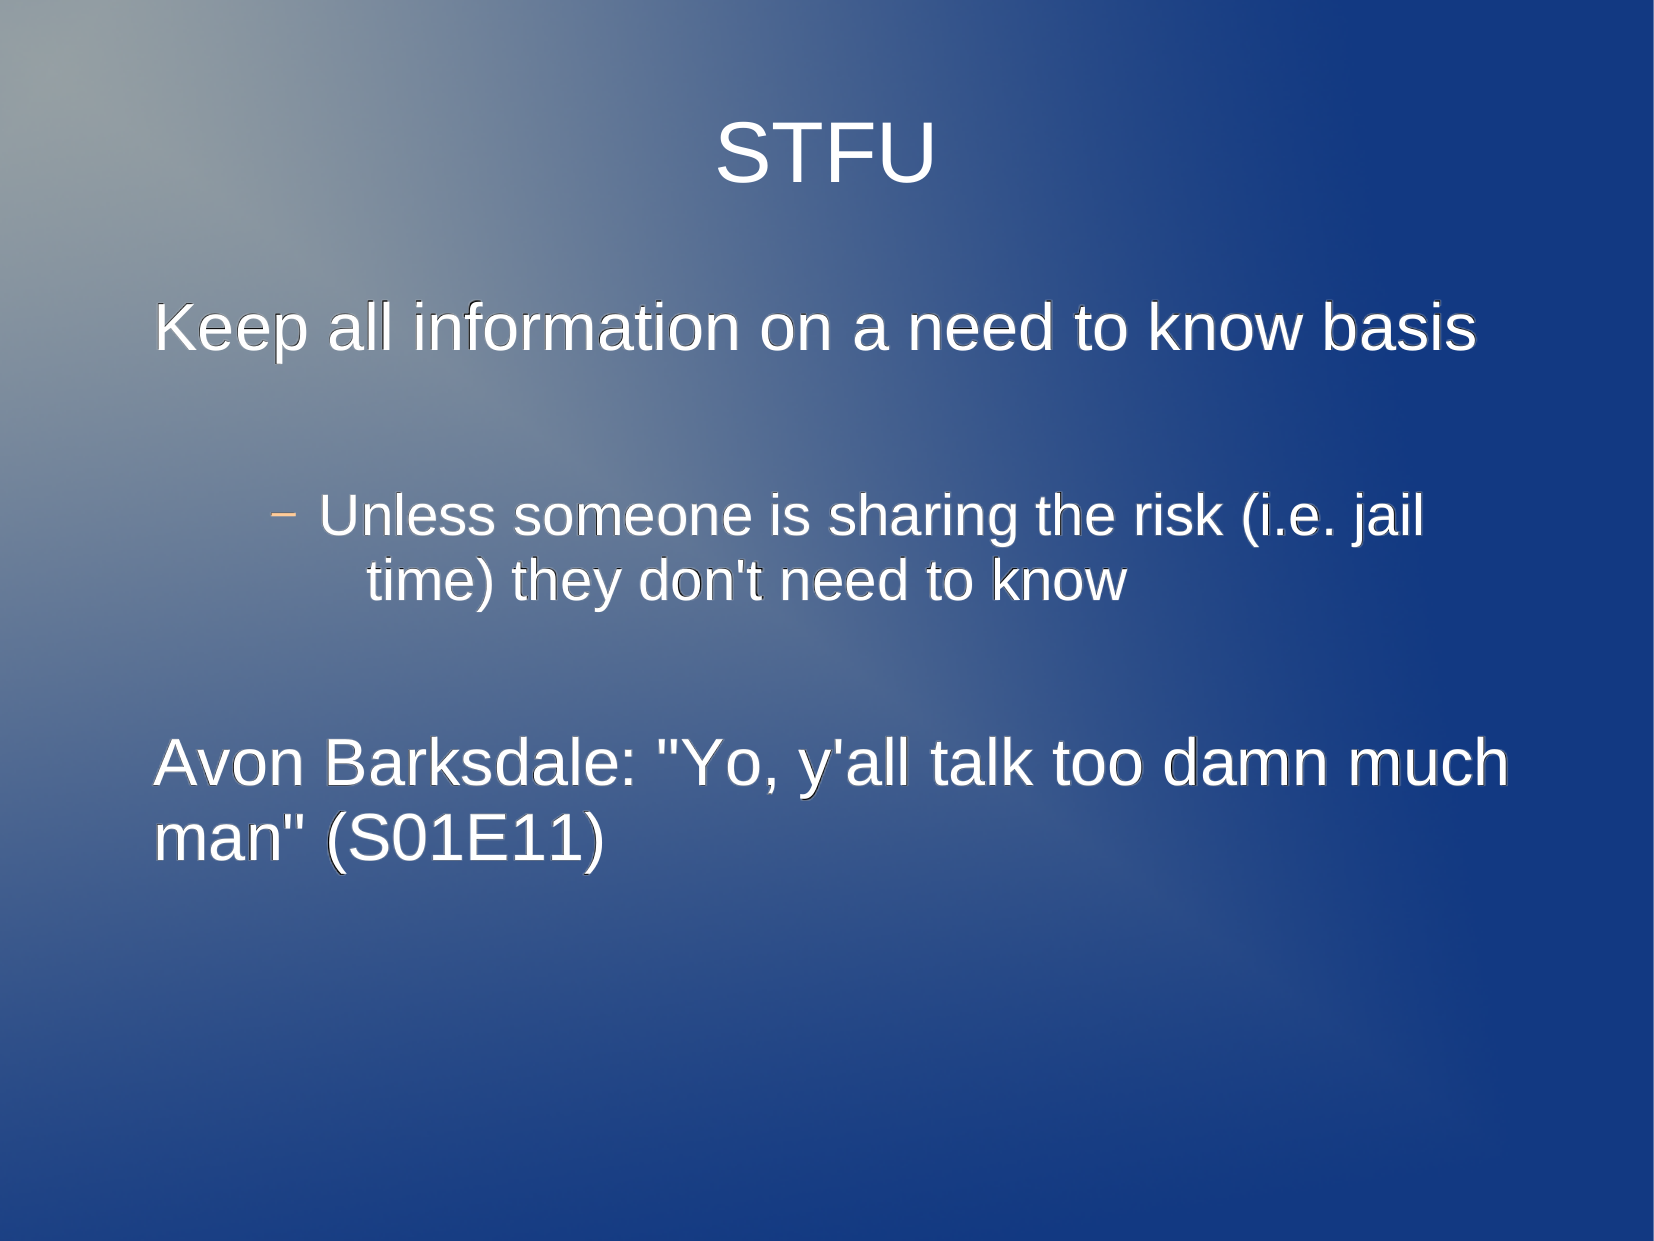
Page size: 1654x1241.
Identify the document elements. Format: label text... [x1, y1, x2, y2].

picture [0, 0, 1654, 1241]
list Keep all information on a need to know basis Unless someone is sharing the risk (i.e. jail time) they don't need to know Avon Barksdale: "Yo, y'all talk too damn much man" (S01E11) [82, 290, 1571, 1010]
title STFU [82, 49, 1571, 257]
